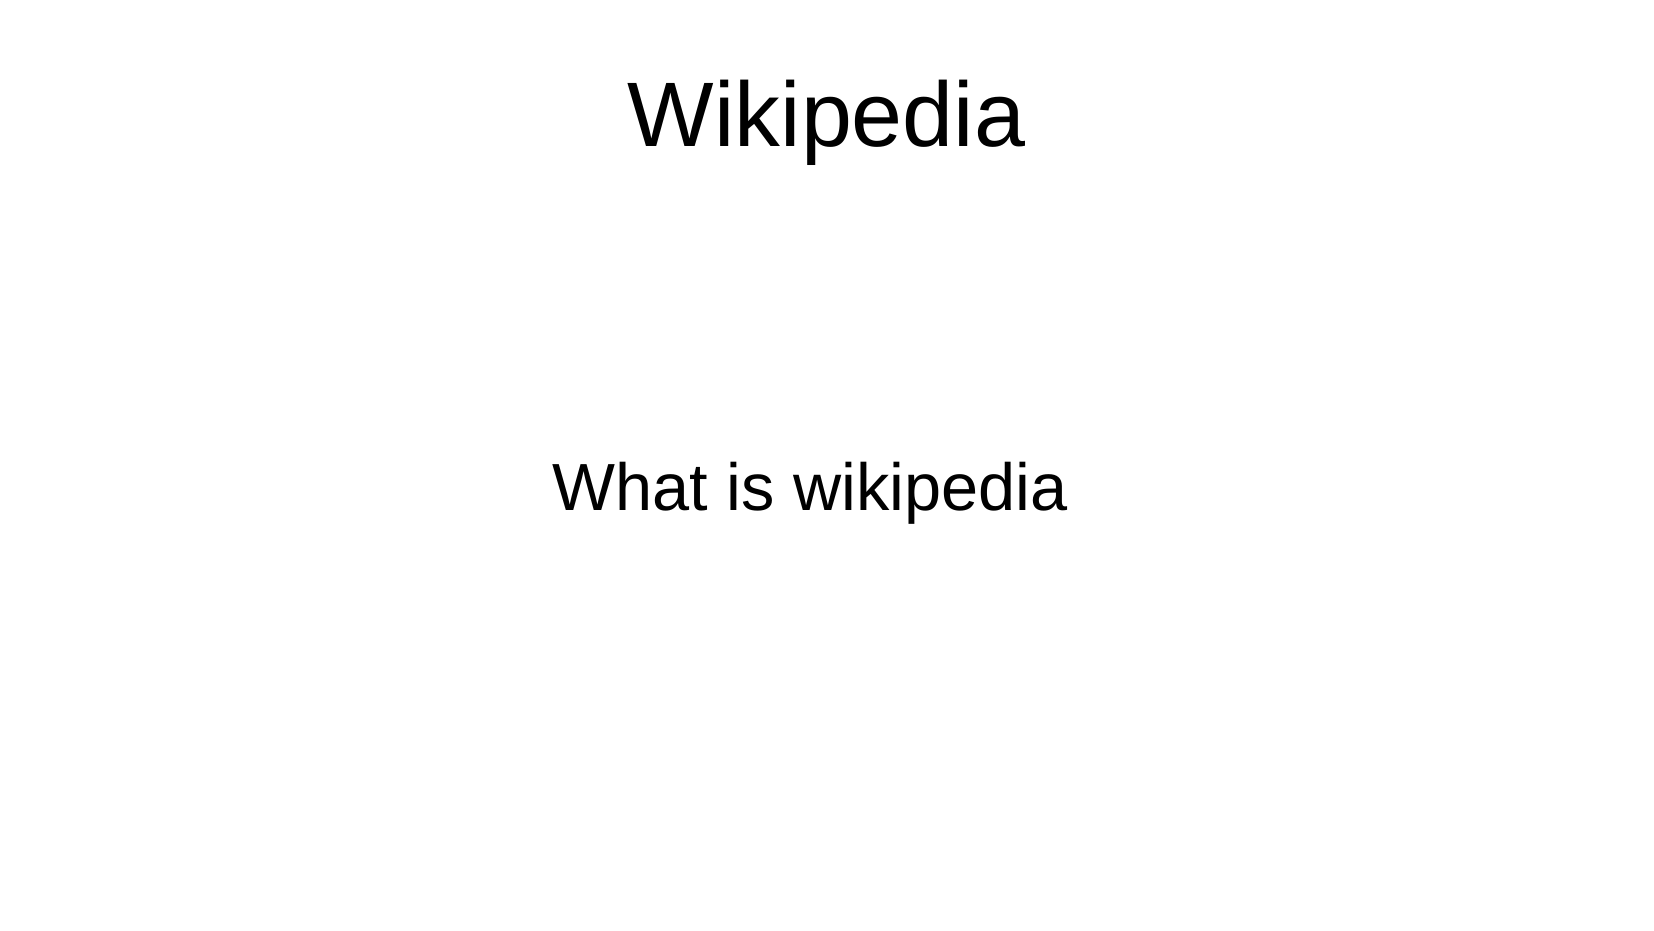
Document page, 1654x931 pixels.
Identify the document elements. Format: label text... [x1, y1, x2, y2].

title Wikipedia [82, 37, 1571, 193]
subtitle What is wikipedia [82, 217, 1538, 758]
